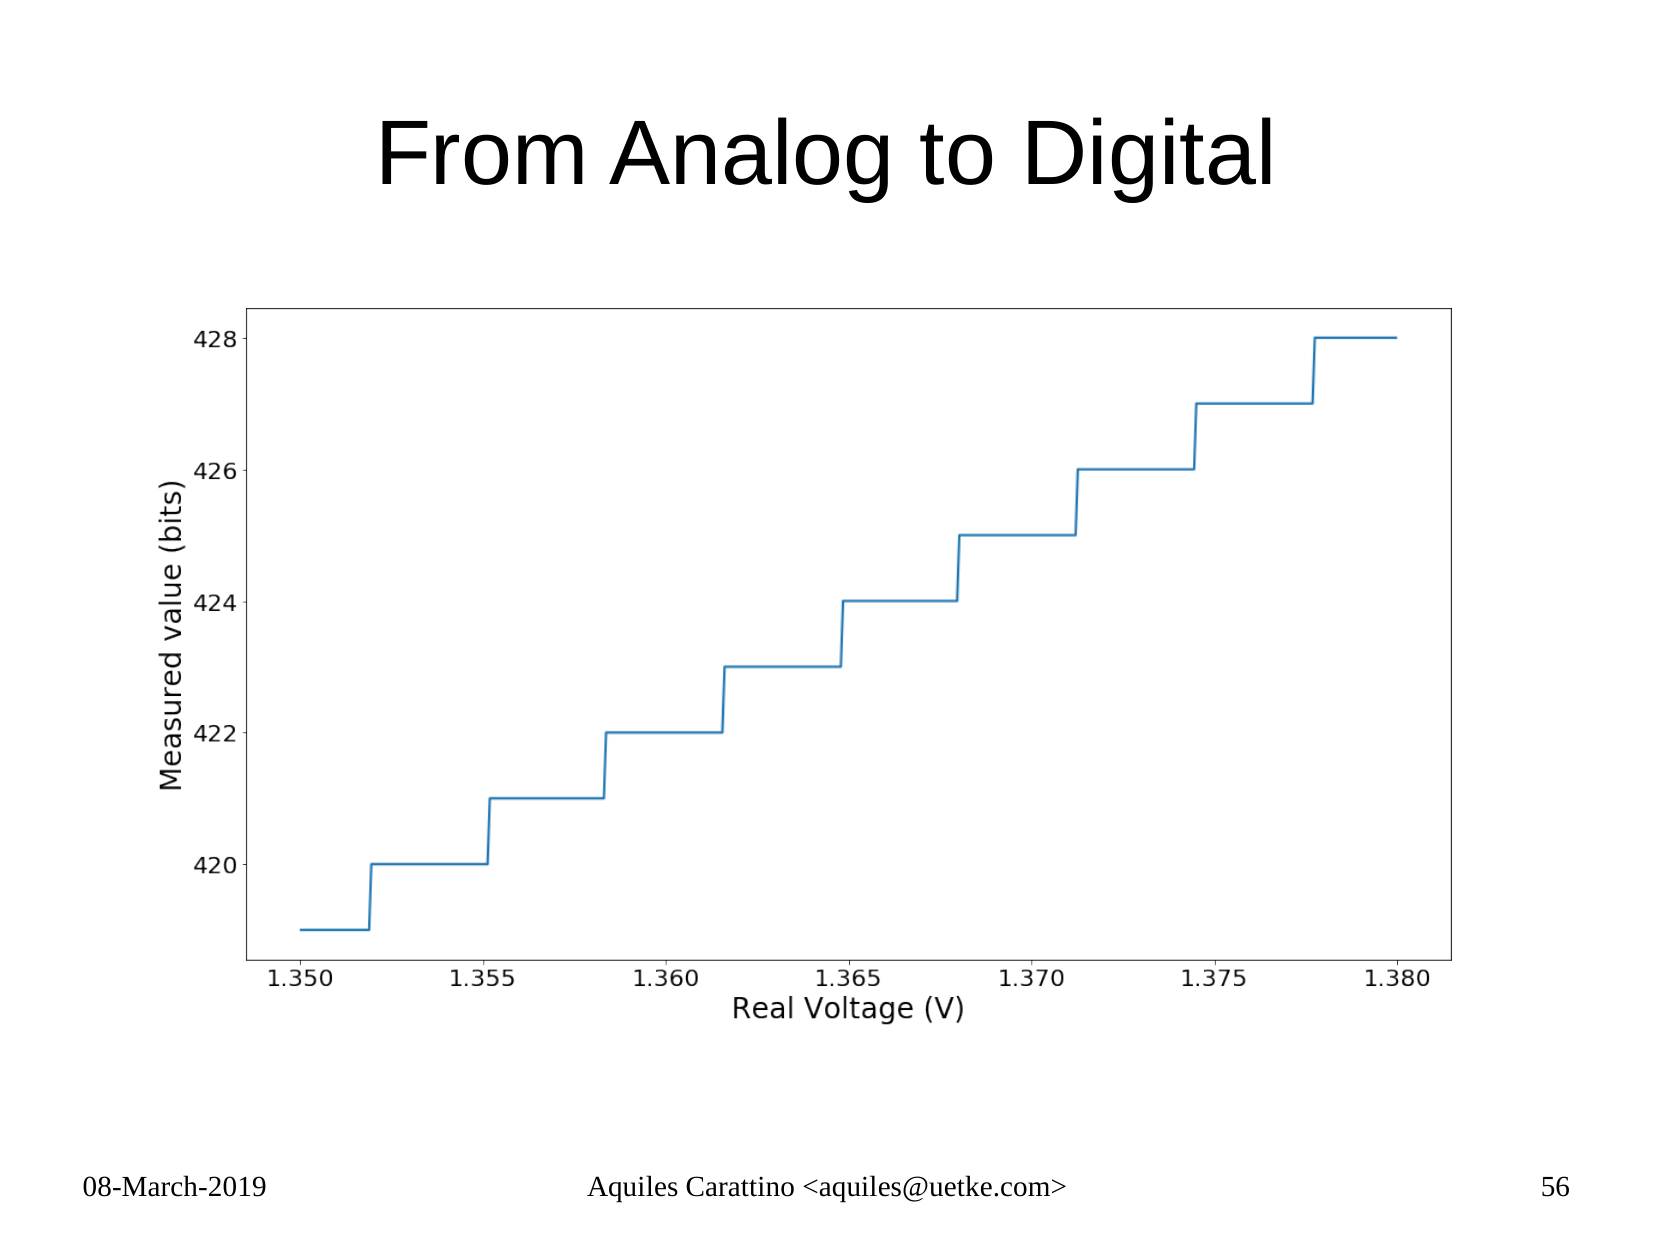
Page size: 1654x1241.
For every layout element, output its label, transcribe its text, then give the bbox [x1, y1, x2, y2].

title From Analog to Digital [82, 49, 1571, 257]
picture [150, 296, 1463, 1033]
